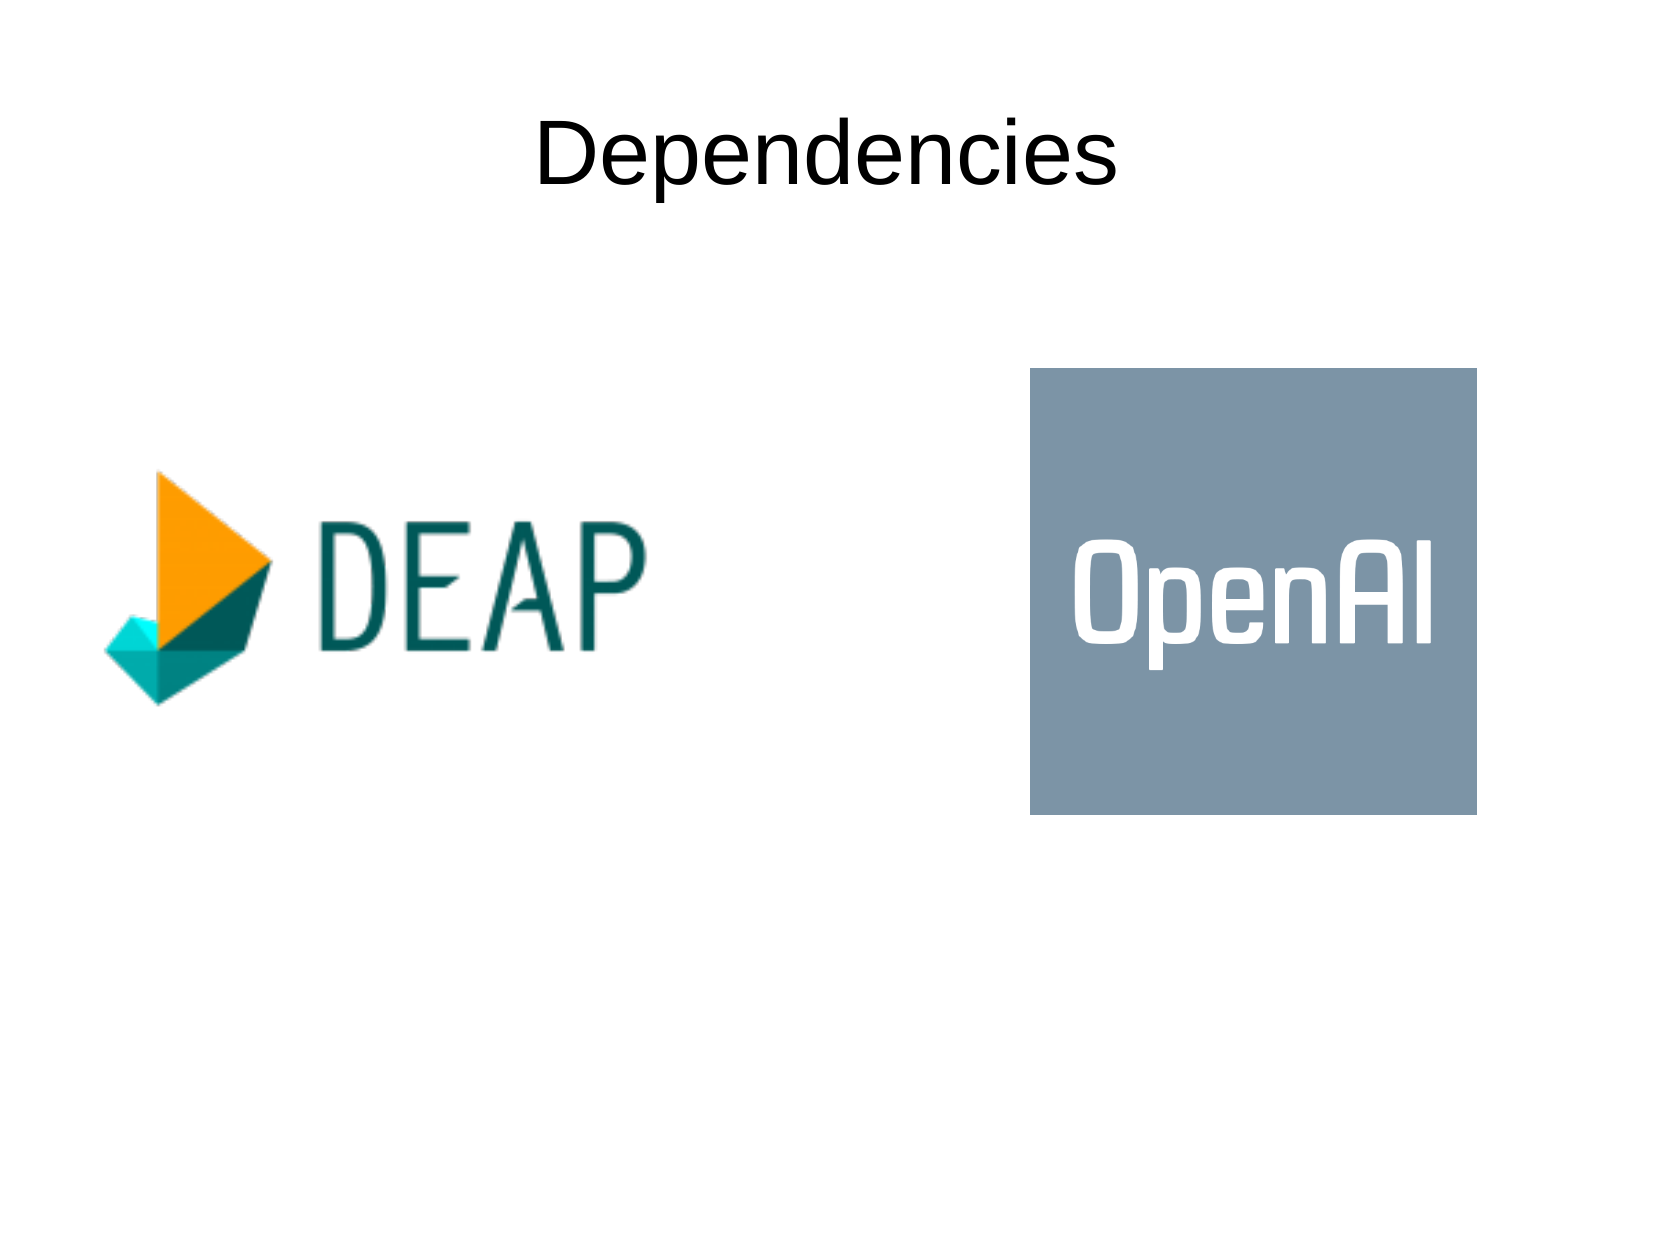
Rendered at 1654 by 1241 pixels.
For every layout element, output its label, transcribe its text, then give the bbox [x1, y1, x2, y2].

title Dependencies [82, 49, 1571, 257]
picture [100, 325, 650, 875]
picture [1030, 368, 1477, 815]
